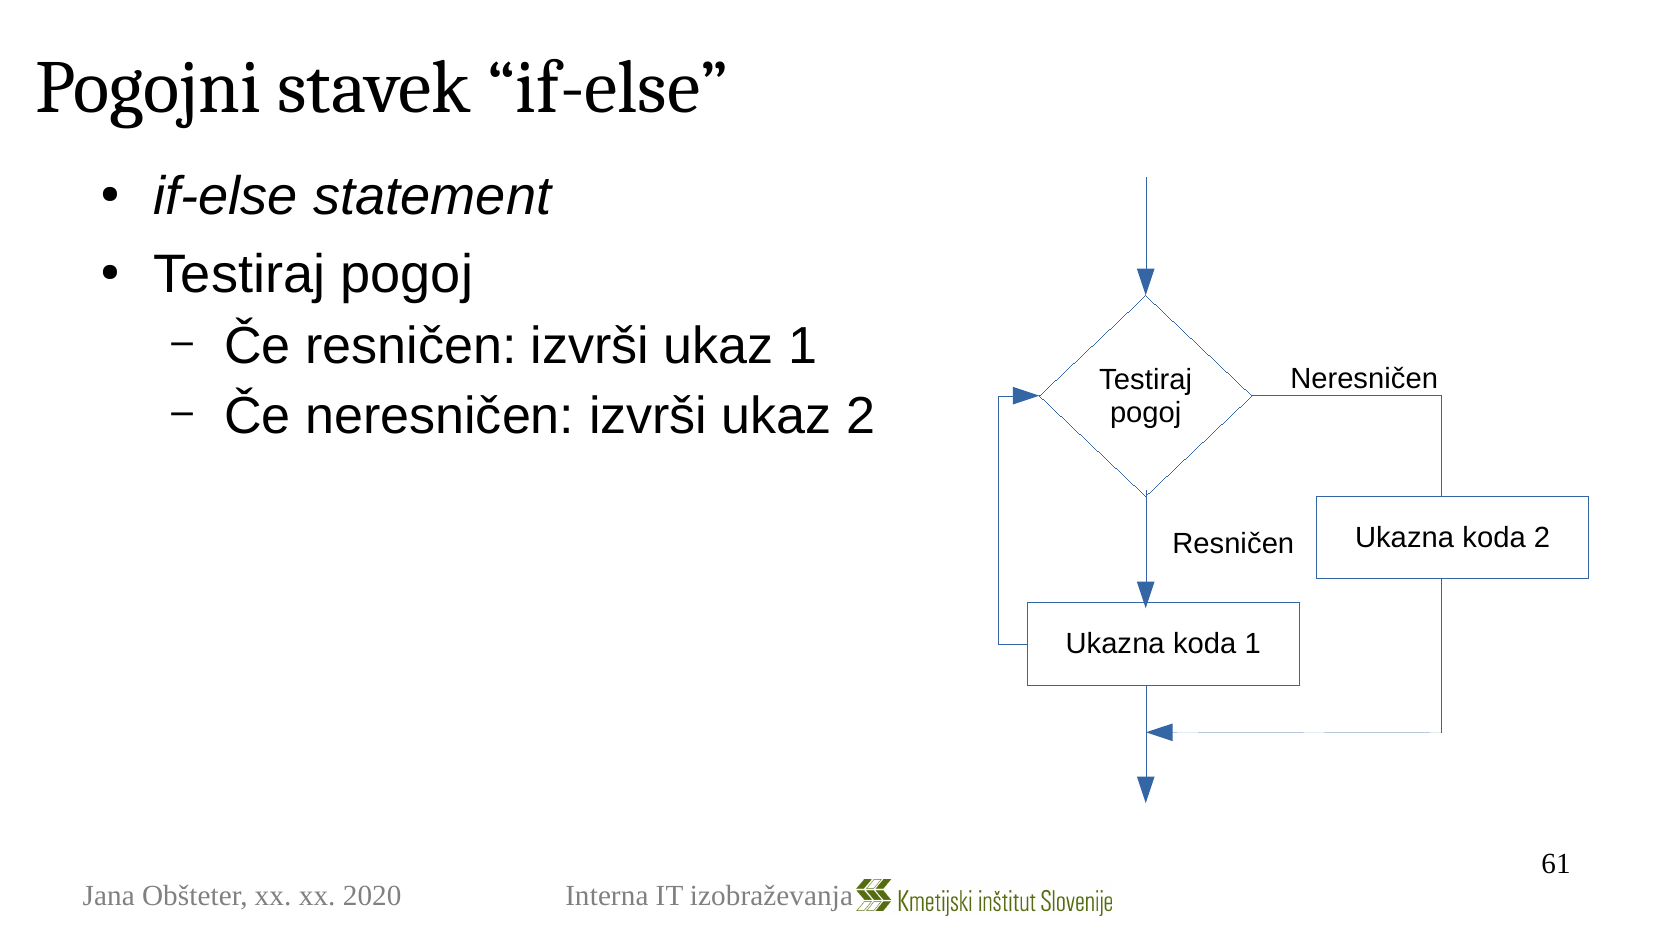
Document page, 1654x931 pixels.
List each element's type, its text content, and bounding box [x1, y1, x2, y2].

text_box Resničen [1157, 519, 1316, 568]
text_box Testiraj pogoj [1039, 295, 1252, 497]
text_box Ukazna koda 1 [1027, 602, 1300, 686]
list if-else statement Testiraj pogoj Če resničen: izvrši ukaz 1 Če neresničen: izvrši ukaz 2 [82, 165, 1642, 827]
text_box Neresničen [1275, 354, 1459, 402]
text_box Ukazna koda 2 [1316, 496, 1589, 579]
picture [856, 879, 1112, 916]
title Pogojni stavek “if-else” [35, 21, 1524, 154]
